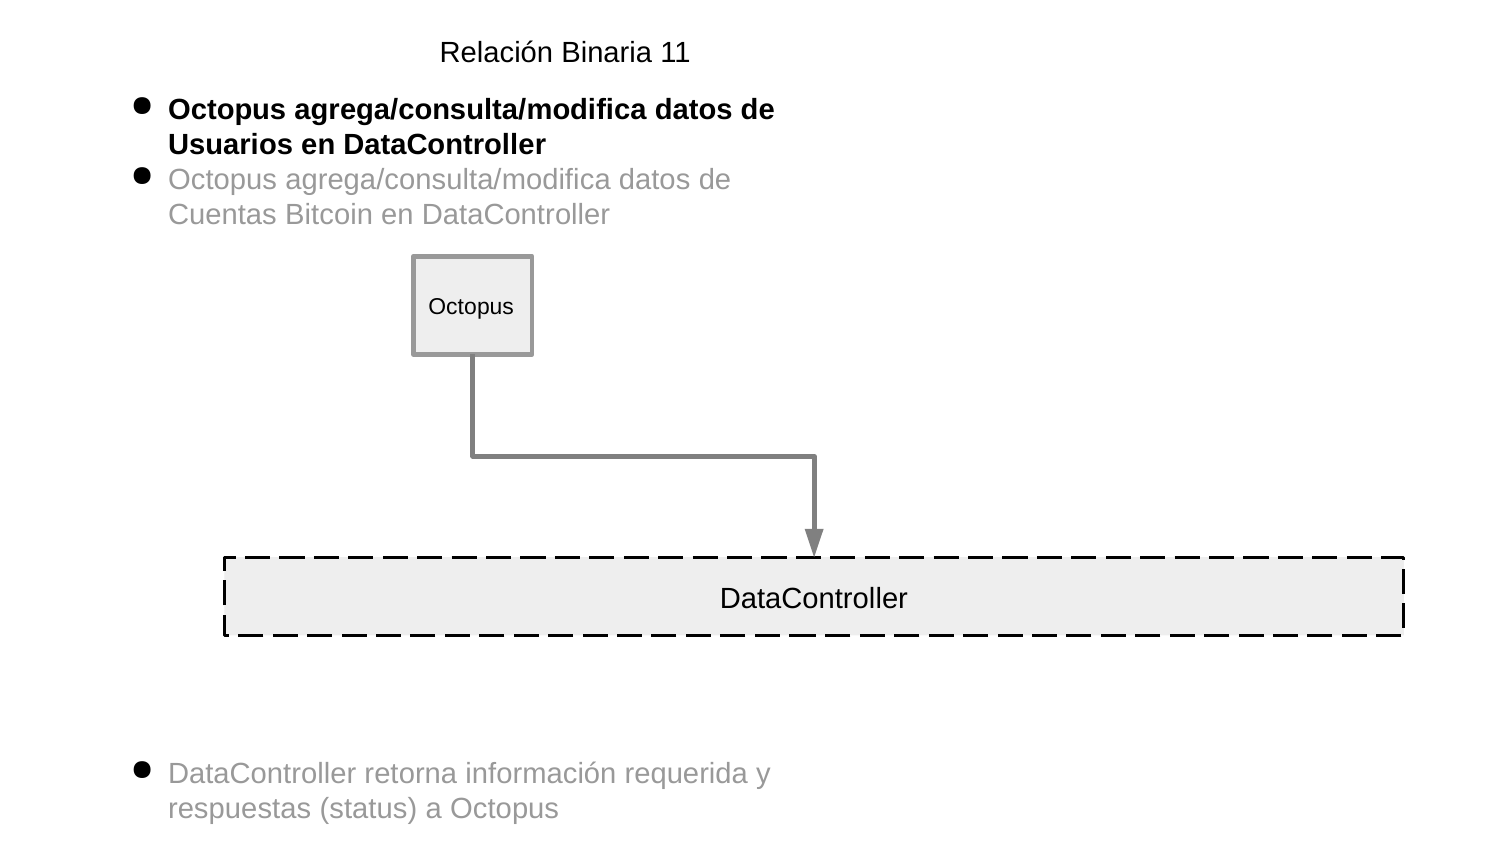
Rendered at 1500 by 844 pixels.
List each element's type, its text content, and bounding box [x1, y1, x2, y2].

text_box DataController [853, 557, 1404, 636]
text_box Octopus agrega/consulta/modifica datos de Usuarios en DataController Octopus agrega/consulta/modifica datos de Cuentas Bitcoin en DataController DataController retorna información requerida y respuestas (status) a Octopus [78, 75, 853, 705]
text_box Relación Binaria 11 [424, 18, 898, 79]
